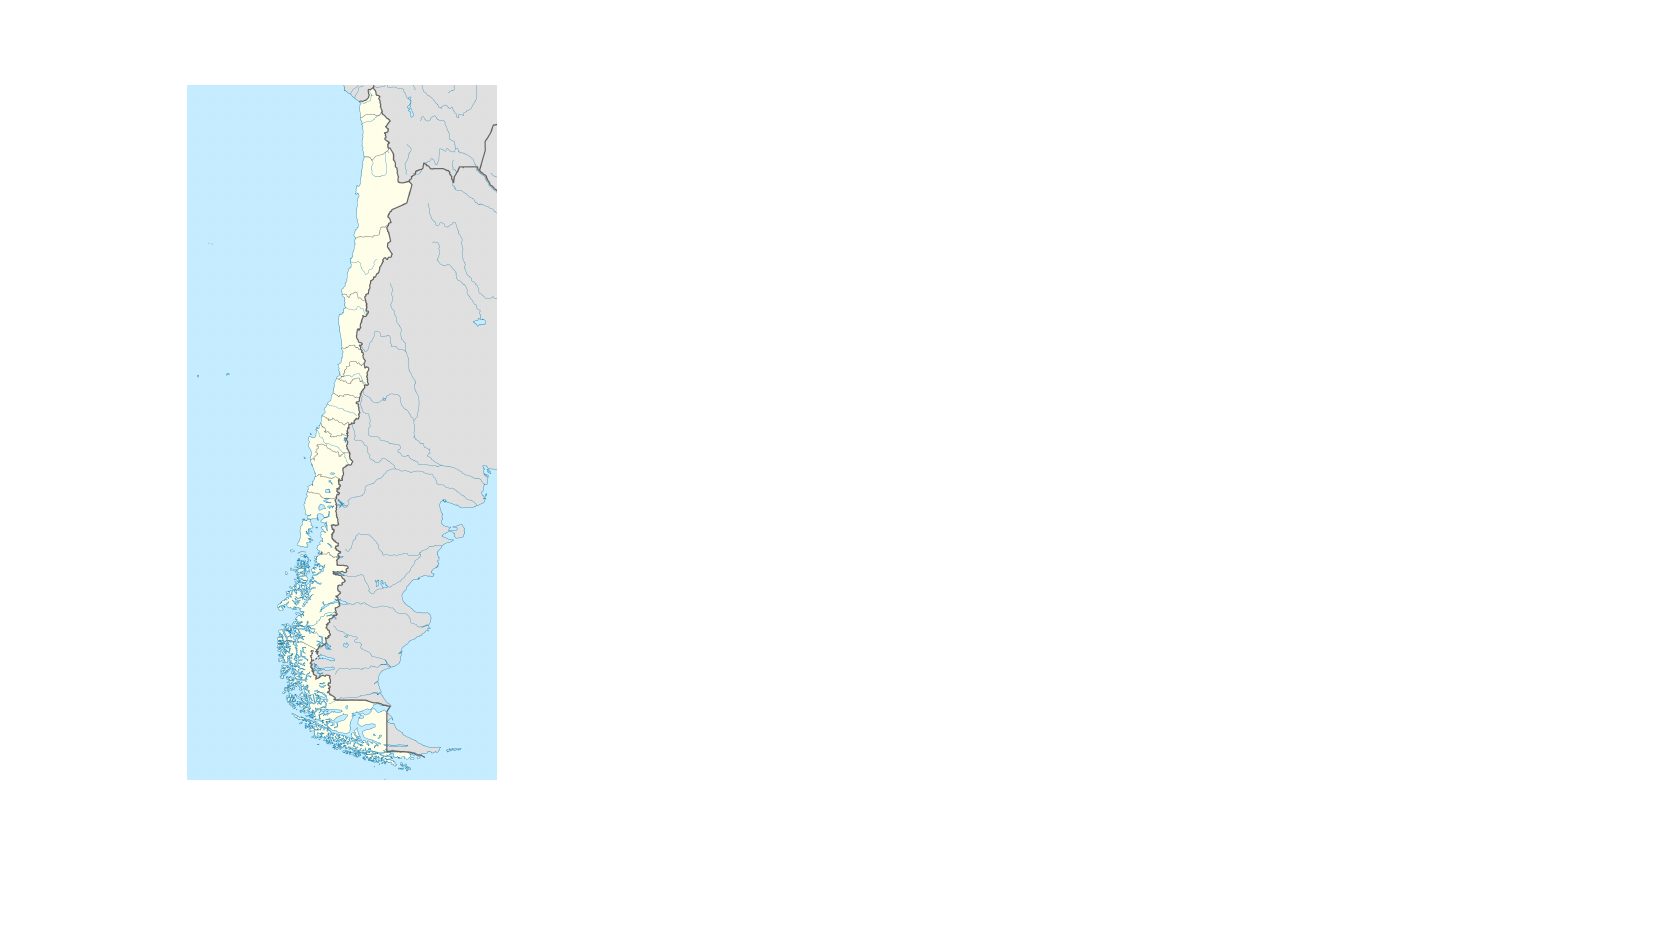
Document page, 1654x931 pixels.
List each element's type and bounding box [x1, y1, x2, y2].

picture [187, 85, 497, 780]
